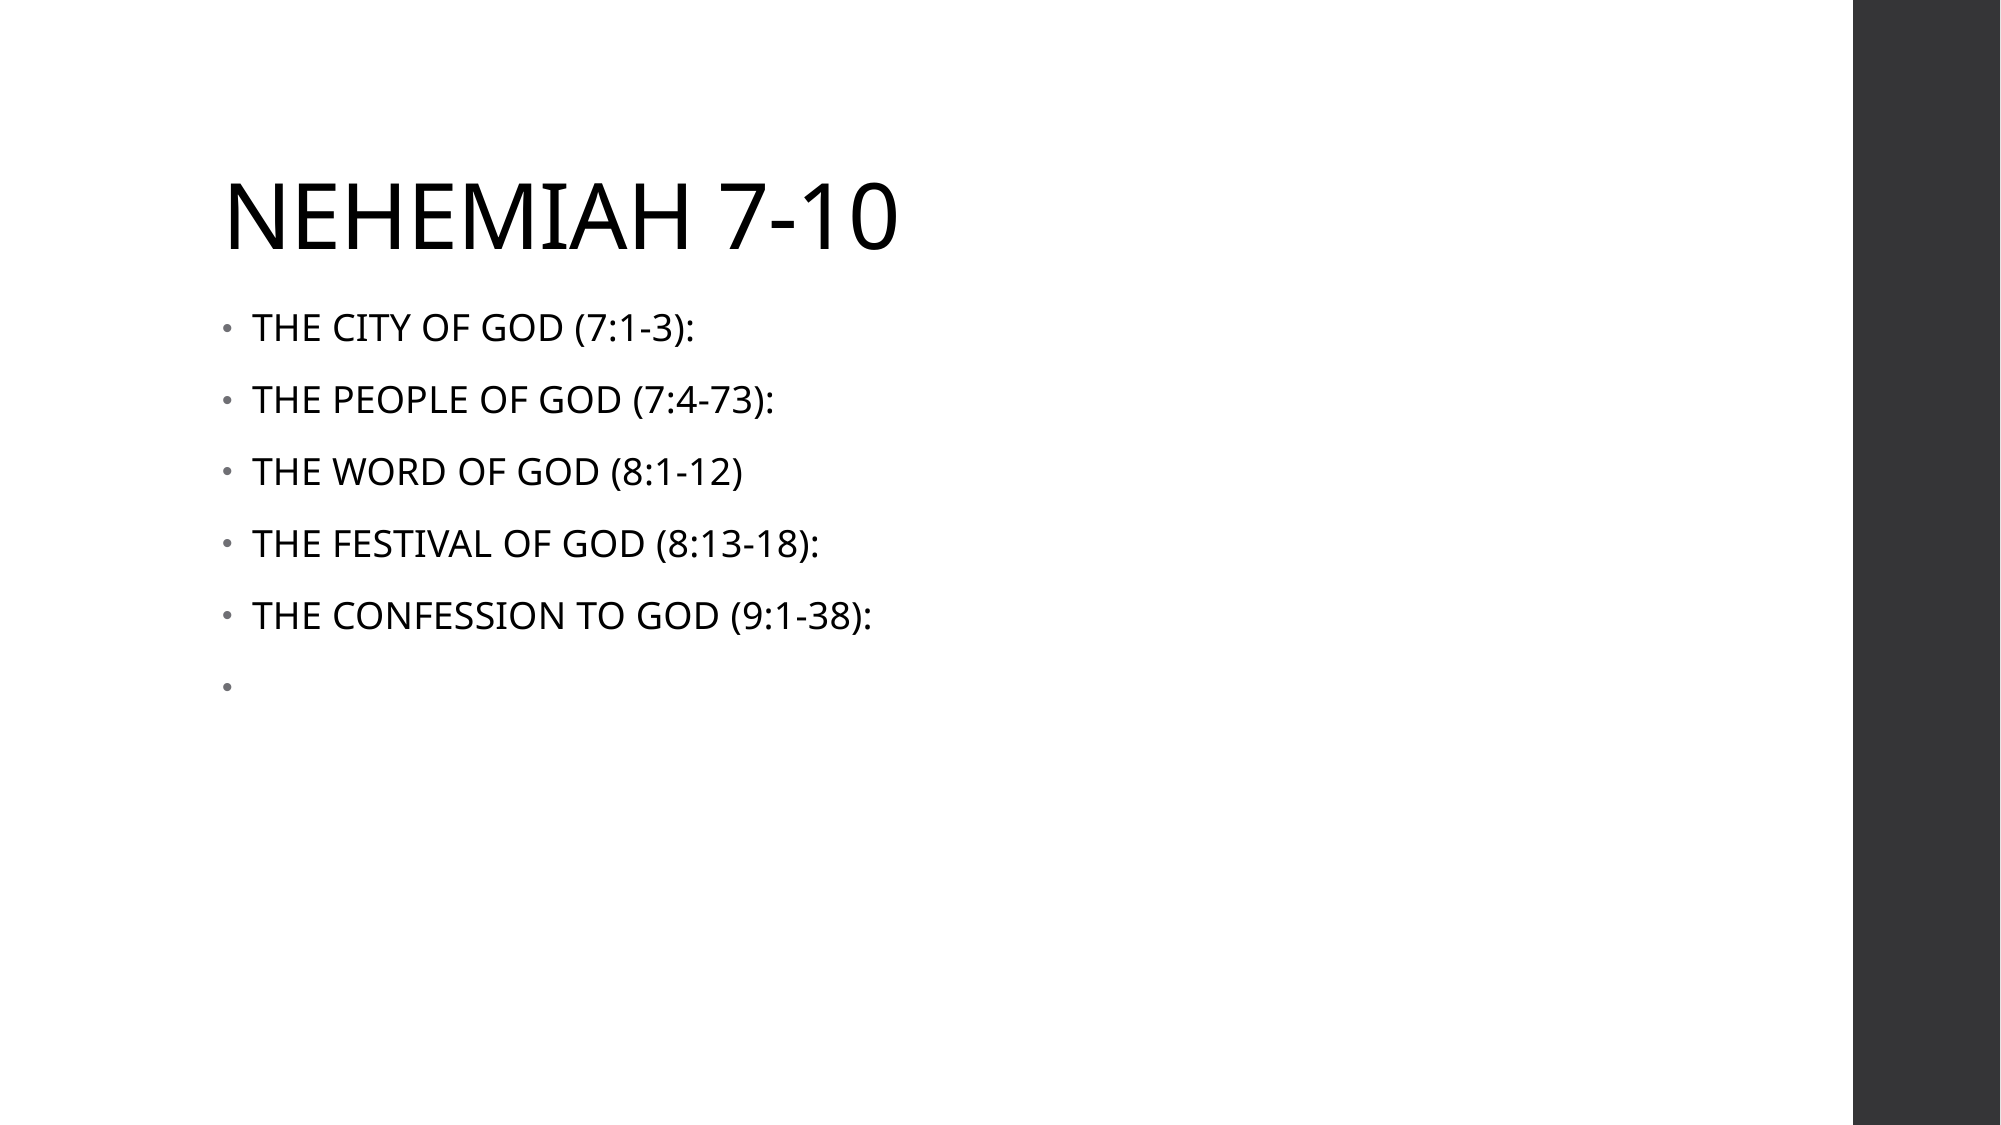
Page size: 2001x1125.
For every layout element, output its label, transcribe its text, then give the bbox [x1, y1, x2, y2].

list THE CITY OF GOD (7:1-3): THE PEOPLE OF GOD (7:4-73): THE WORD OF GOD (8:1-12) THE FESTIVAL OF GOD (8:13-18): THE CONFESSION TO GOD (9:1-38): [206, 299, 1617, 1014]
title NEHEMIAH 7-10 [206, 60, 1797, 278]
